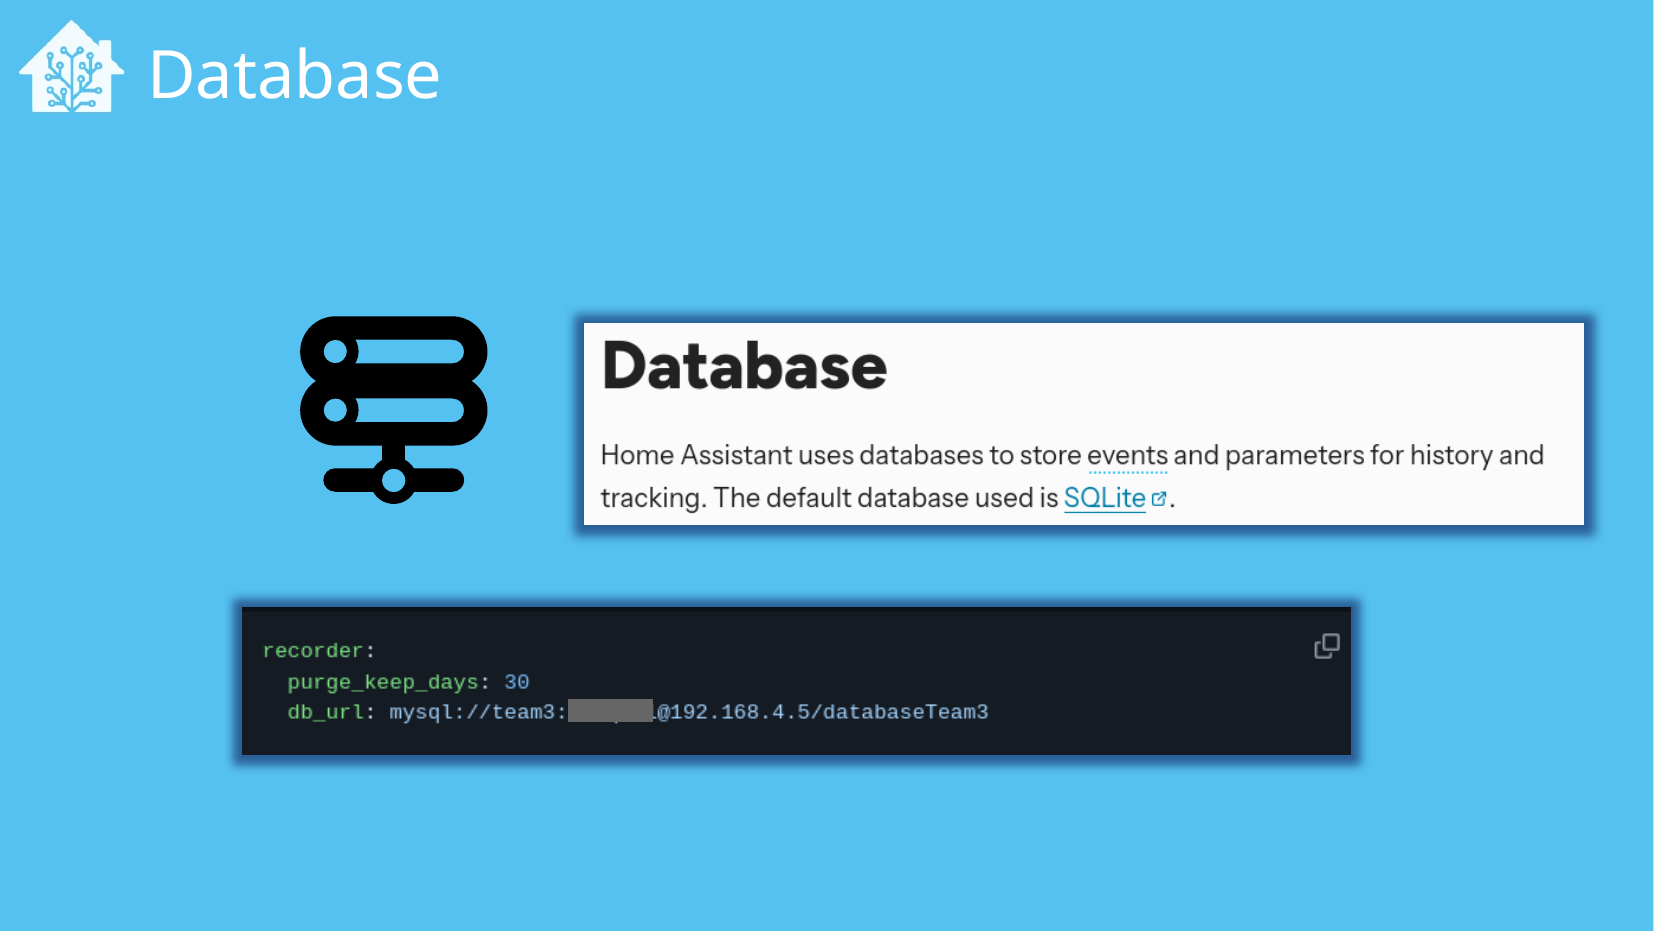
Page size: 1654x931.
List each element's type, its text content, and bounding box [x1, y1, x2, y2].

picture [0, 0, 1654, 931]
text_box [568, 699, 653, 722]
text_box Database [132, 19, 676, 115]
